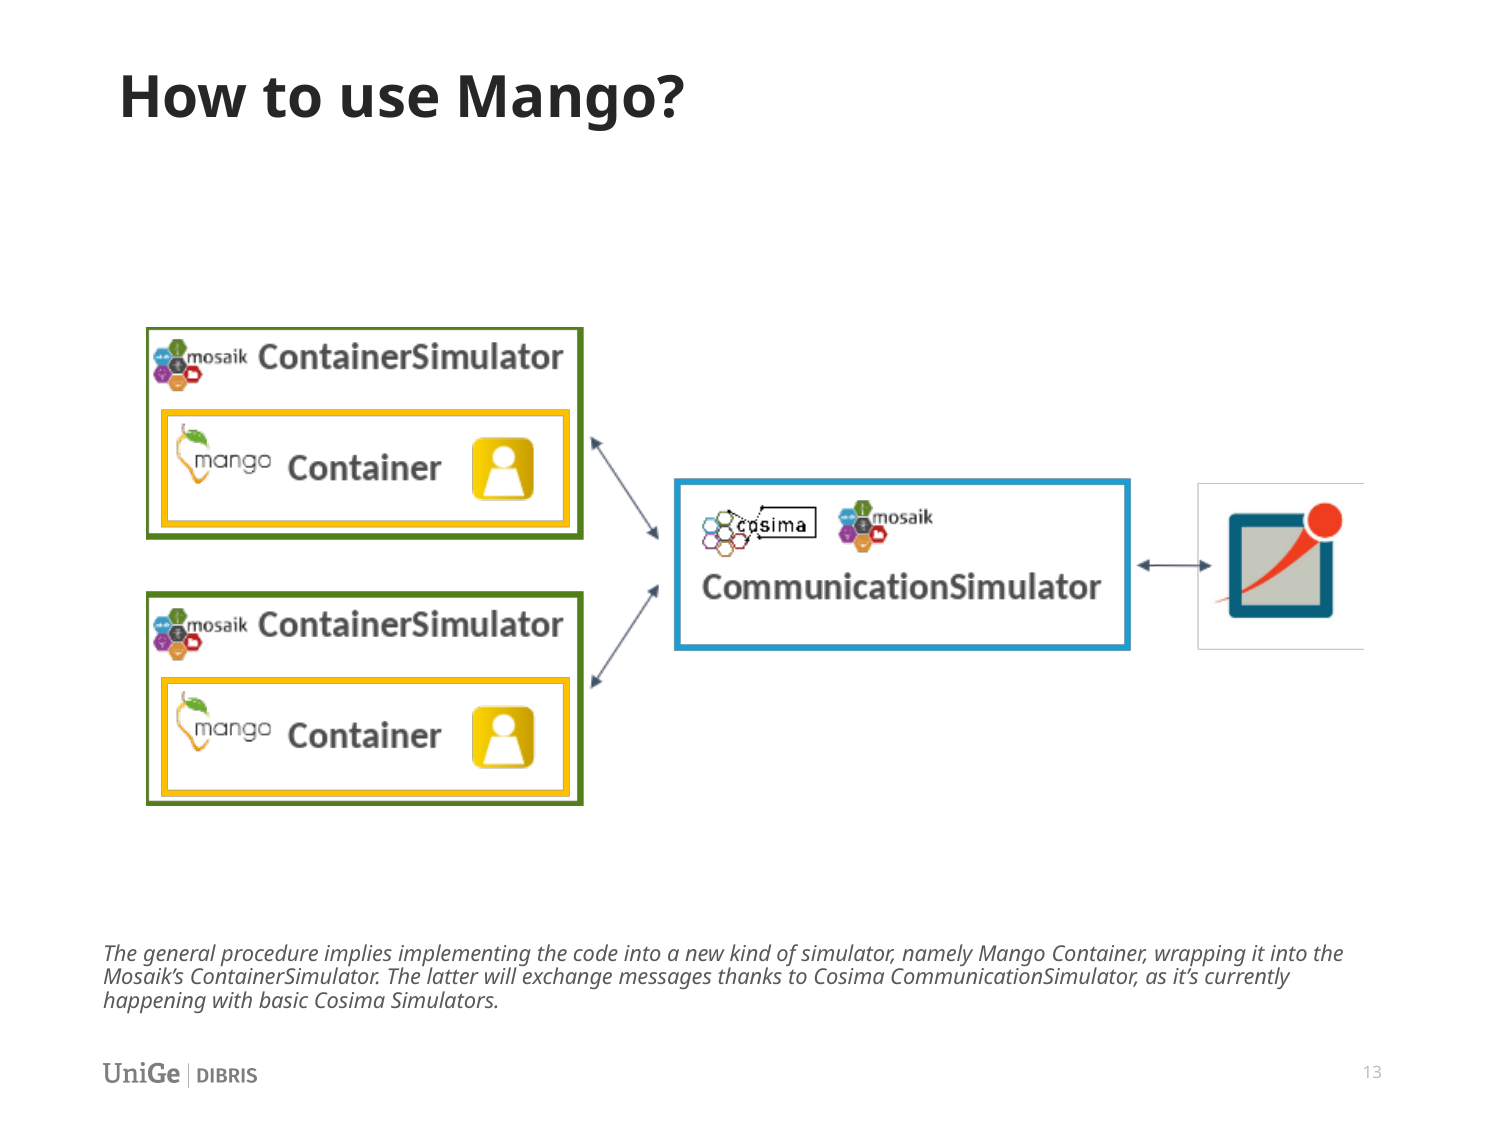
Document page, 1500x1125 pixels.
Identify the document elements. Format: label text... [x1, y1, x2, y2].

title How to use Mango? [103, 59, 1397, 222]
list The general procedure implies implementing the code into a new kind of simulator, namely Mango Container, wrapping it into the Mosaik’s ContainerSimulator. The latter will exchange messages thanks to Cosima CommunicationSimulator, as it’s currently happening with basic Cosima Simulators. [103, 942, 1397, 1014]
picture [146, 327, 1364, 806]
